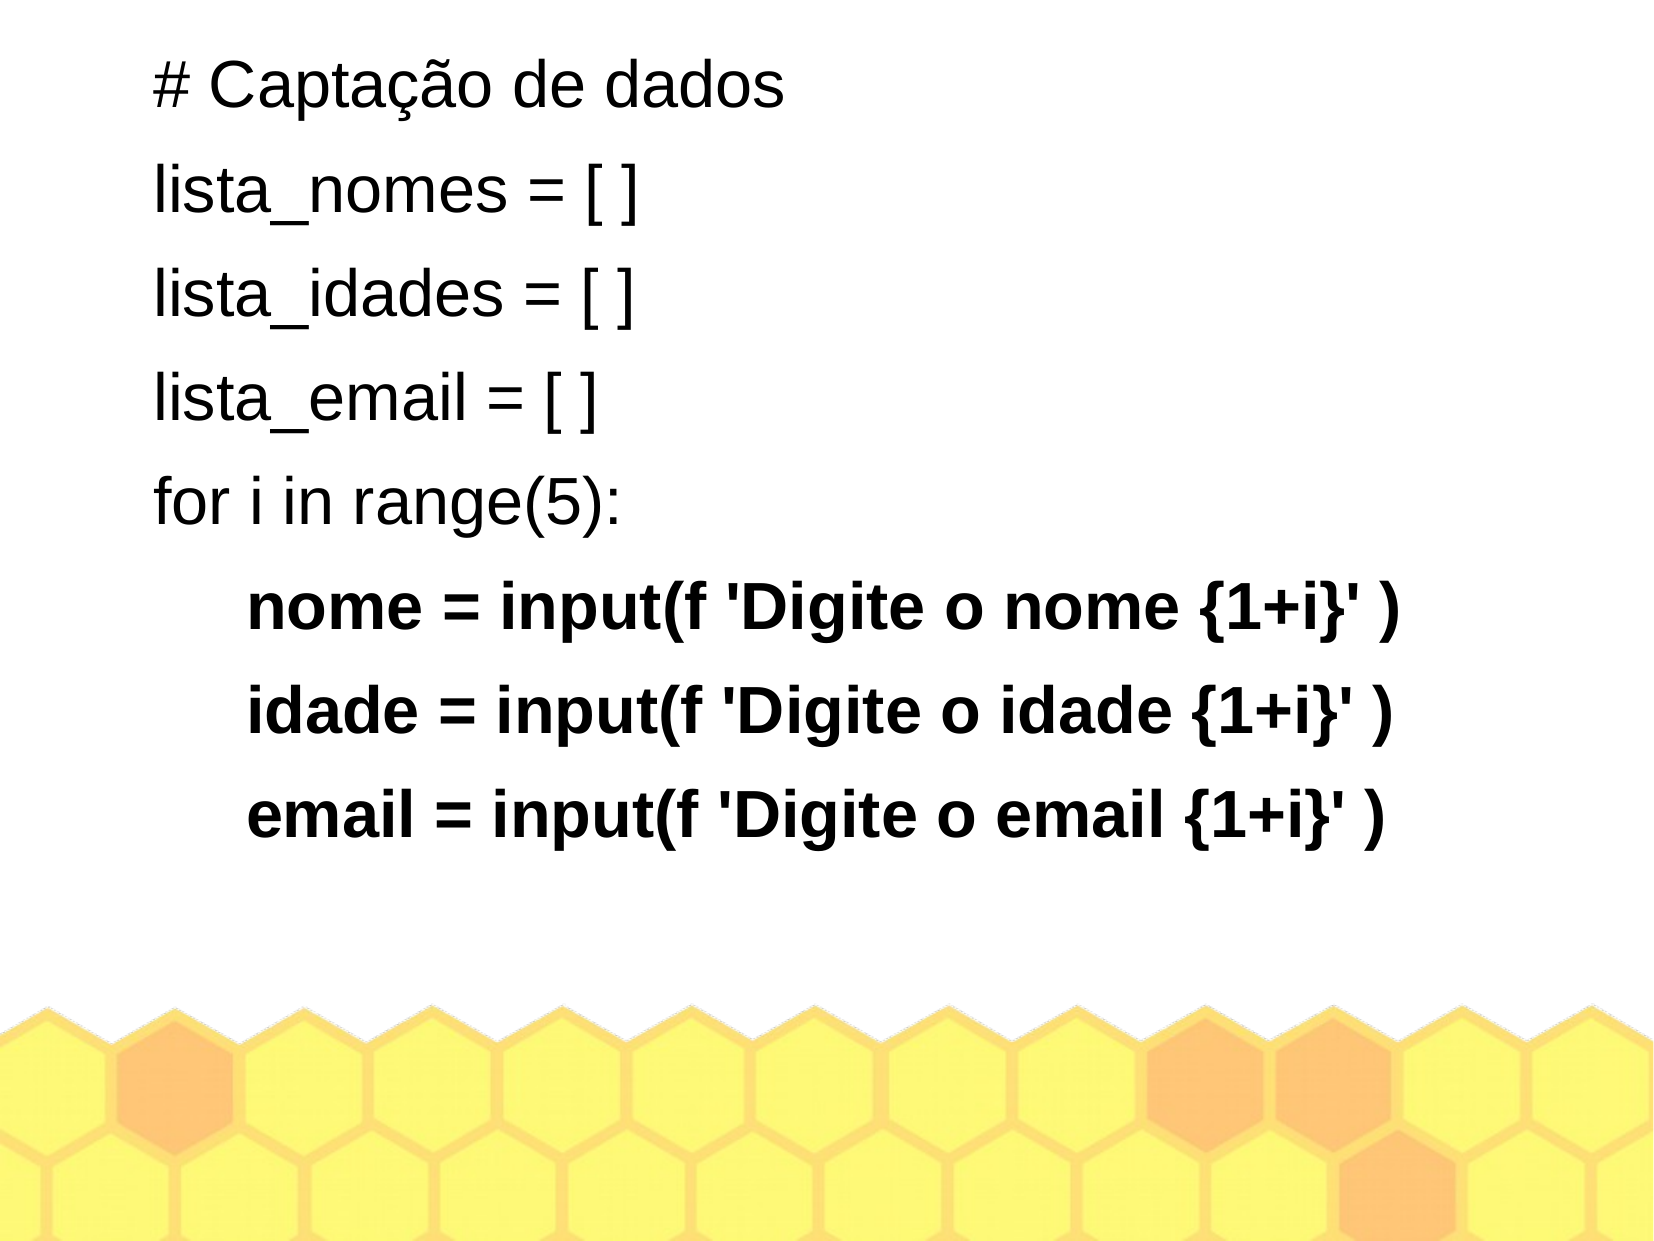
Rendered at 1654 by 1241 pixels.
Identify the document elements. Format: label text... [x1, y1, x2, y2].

list # Captação de dados lista_nomes = [ ] lista_idades = [ ] lista_email = [ ] for i in range(5): nome = input(f 'Digite o nome {1+i}' ) idade = input(f 'Digite o idade {1+i}' ) email = input(f 'Digite o email {1+i}' ) [82, 47, 1571, 1205]
picture [0, 1001, 1654, 1241]
